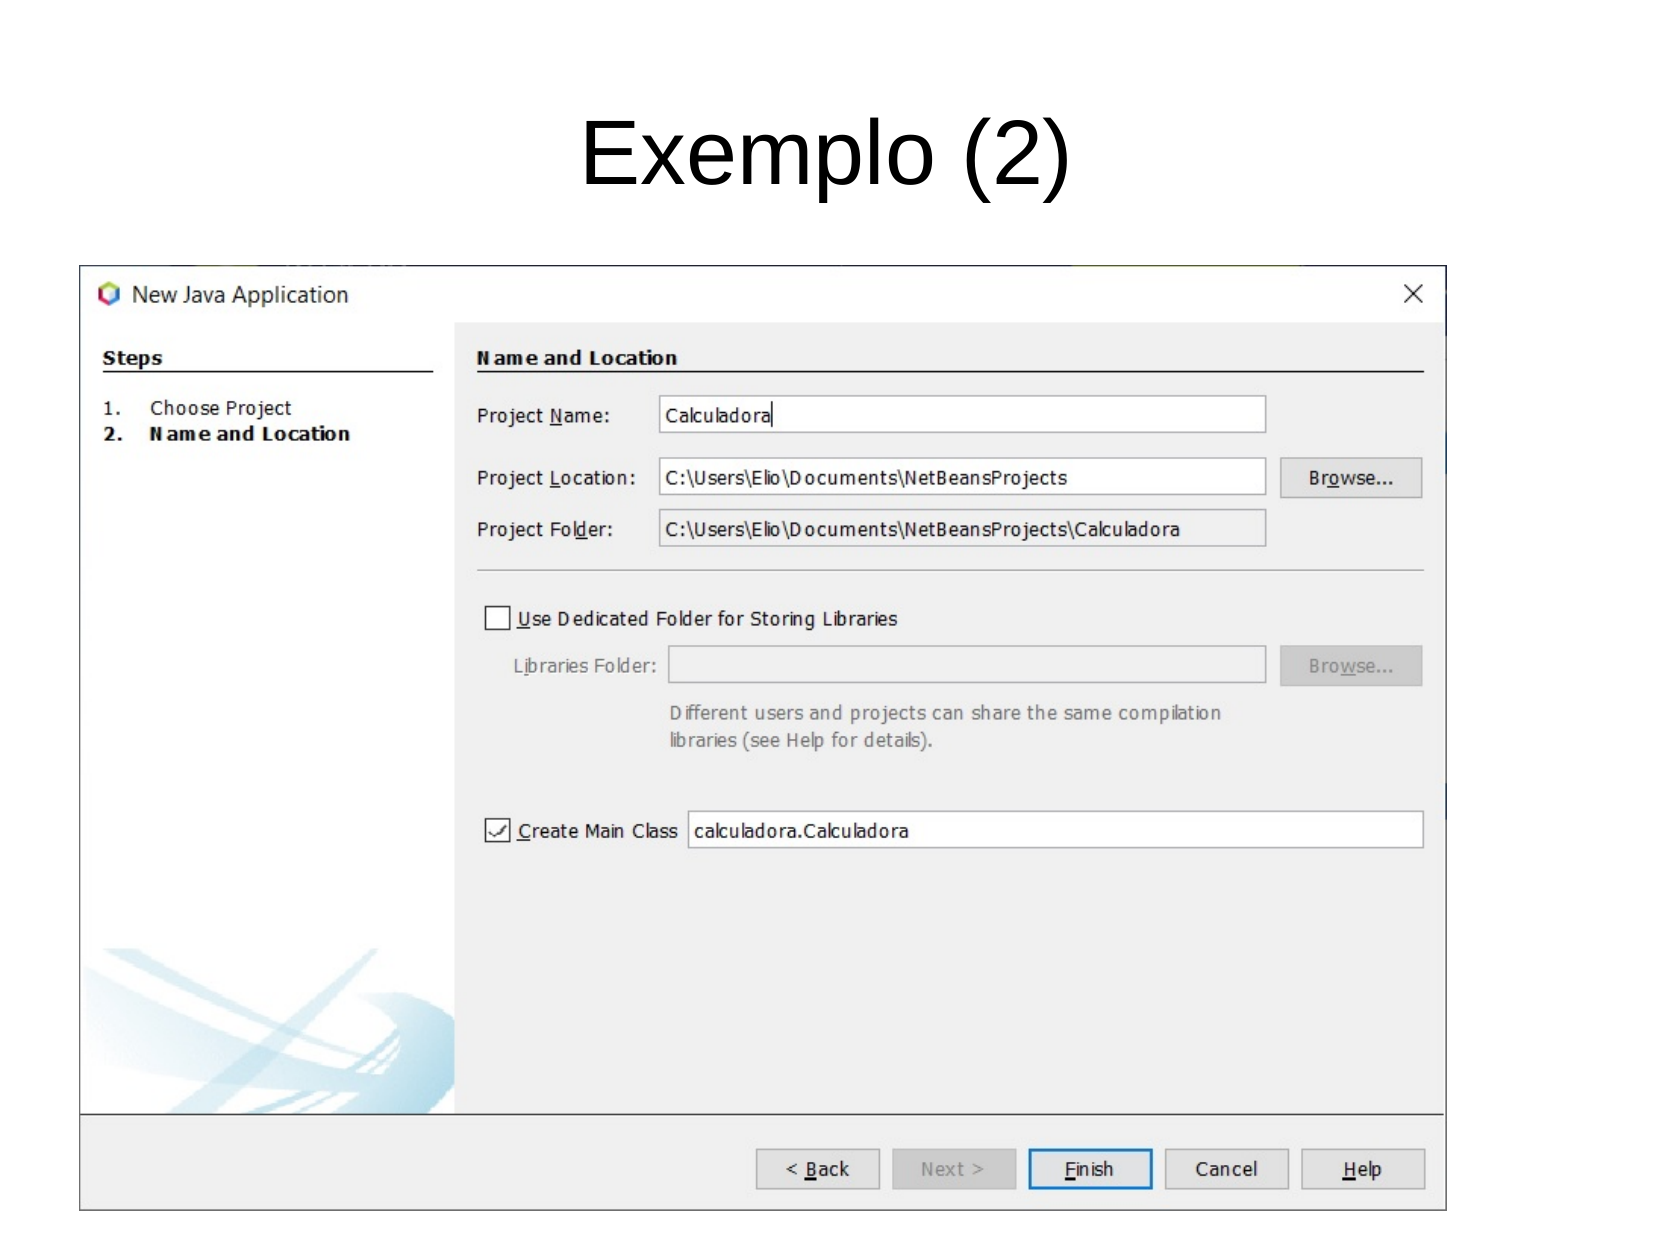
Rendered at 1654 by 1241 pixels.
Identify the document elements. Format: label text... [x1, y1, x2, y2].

title Exemplo (2) [82, 49, 1571, 257]
picture [79, 265, 1447, 1211]
